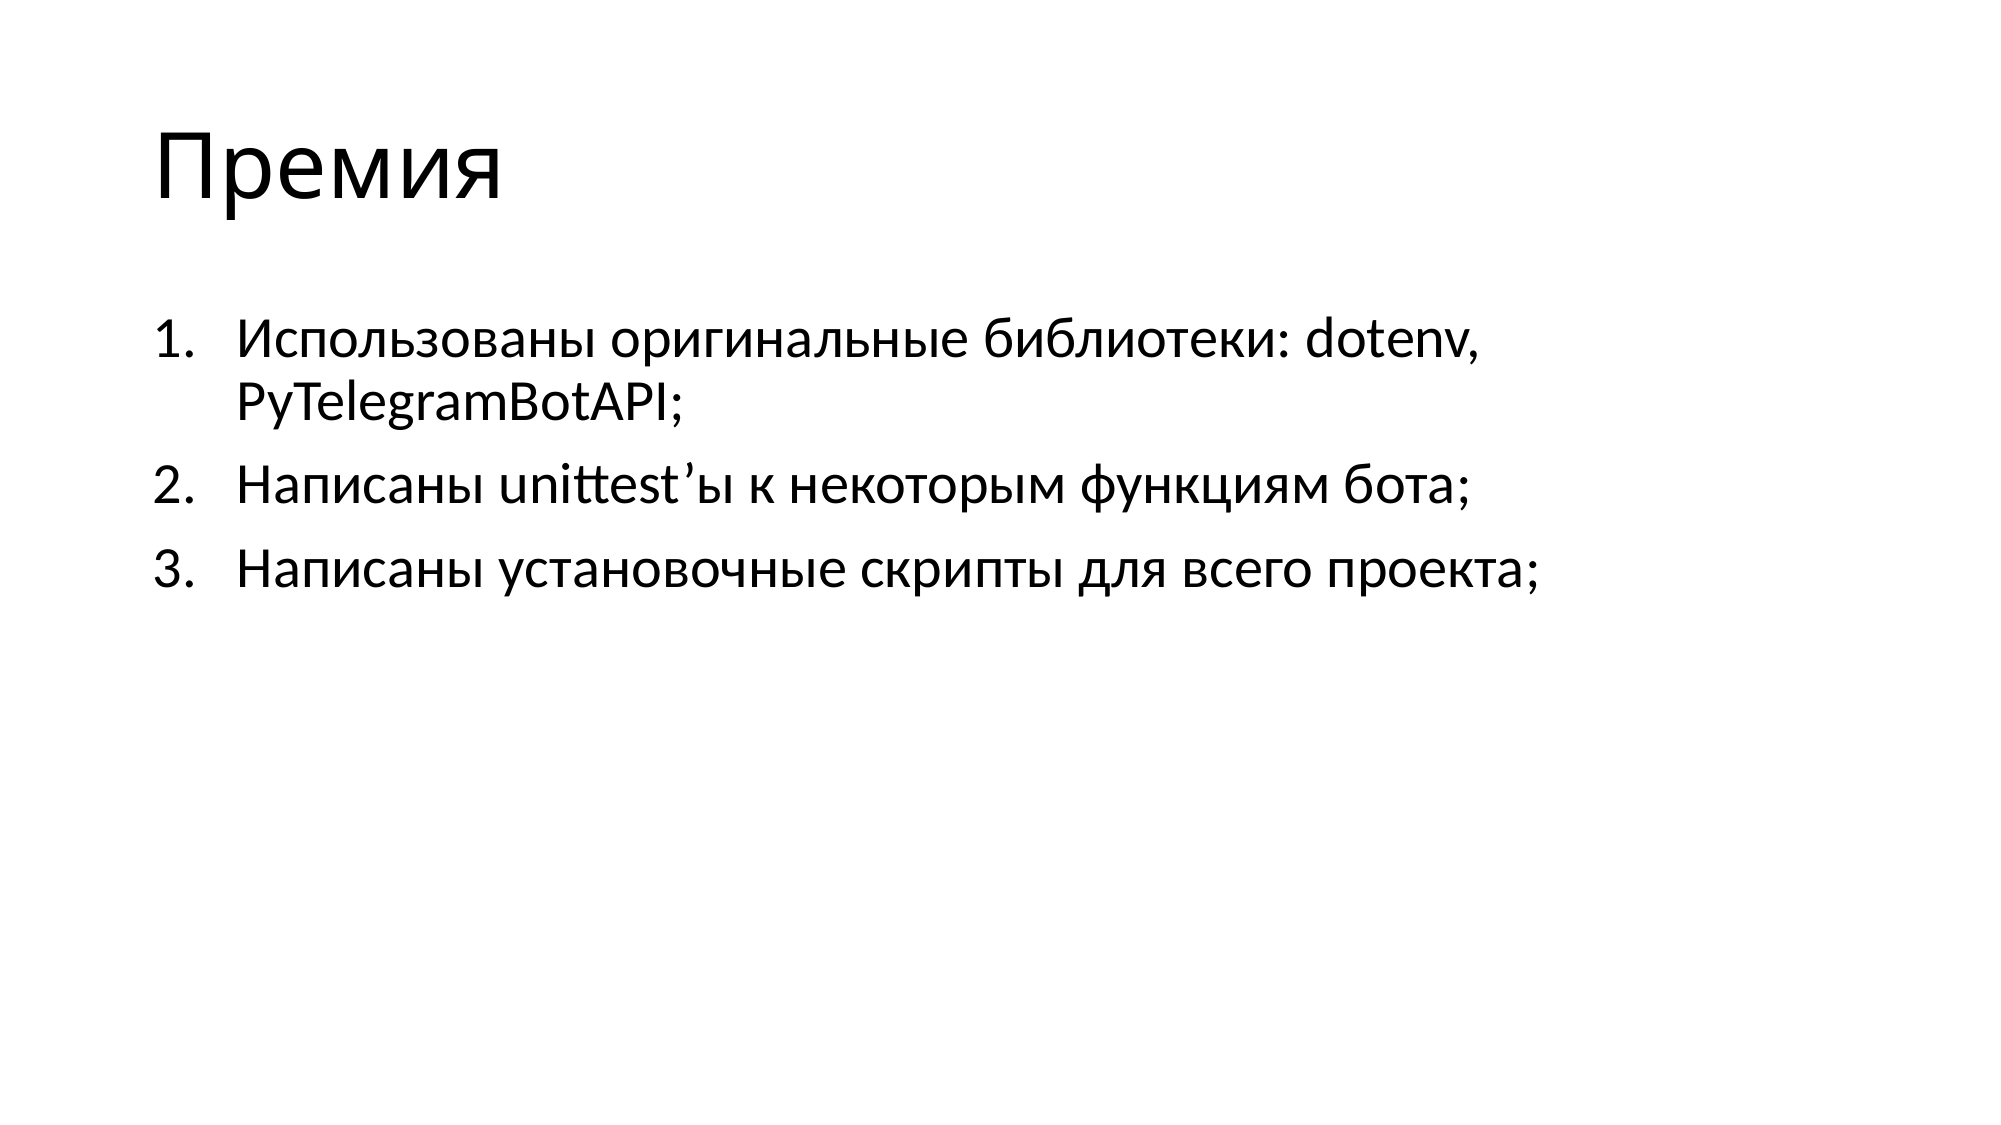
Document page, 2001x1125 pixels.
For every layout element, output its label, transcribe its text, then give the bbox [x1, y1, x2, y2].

title Премия [137, 59, 1863, 278]
list Использованы оригинальные библиотеки: dotenv, PyTelegramBotAPI; Написаны unittest’ы к некоторым функциям бота; Написаны установочные скрипты для всего проекта; [137, 299, 1863, 1014]
